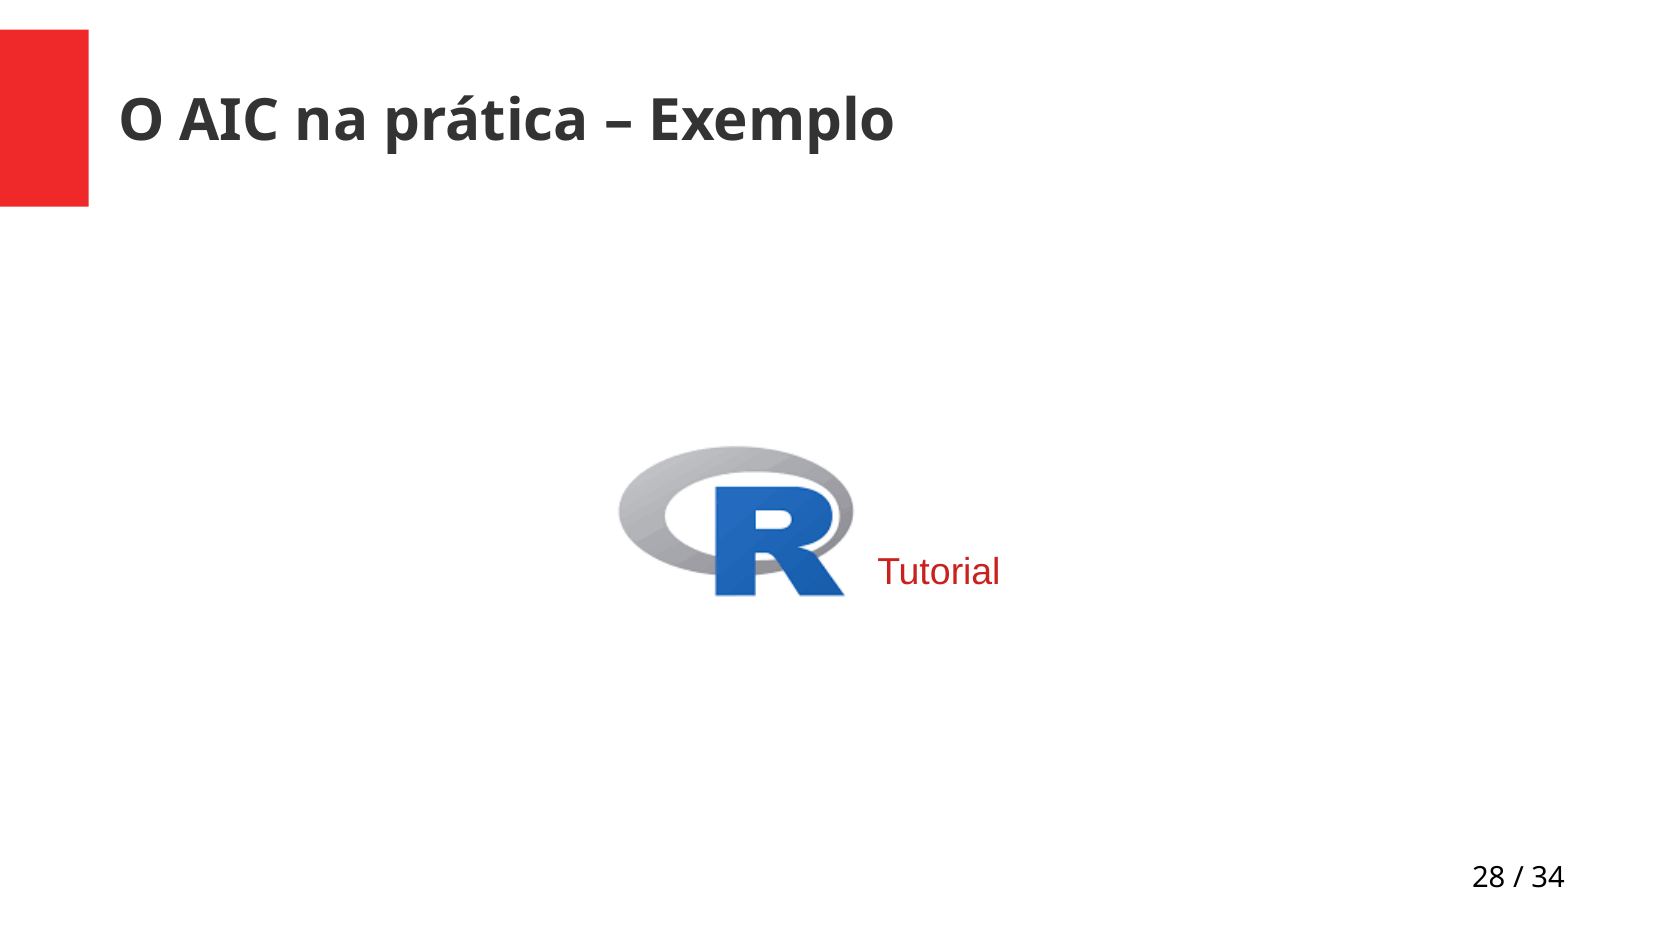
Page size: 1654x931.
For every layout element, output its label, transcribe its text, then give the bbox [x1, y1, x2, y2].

text_box Tutorial [862, 543, 1016, 601]
title O AIC na prática – Exemplo [118, 29, 1595, 207]
picture [562, 365, 961, 676]
